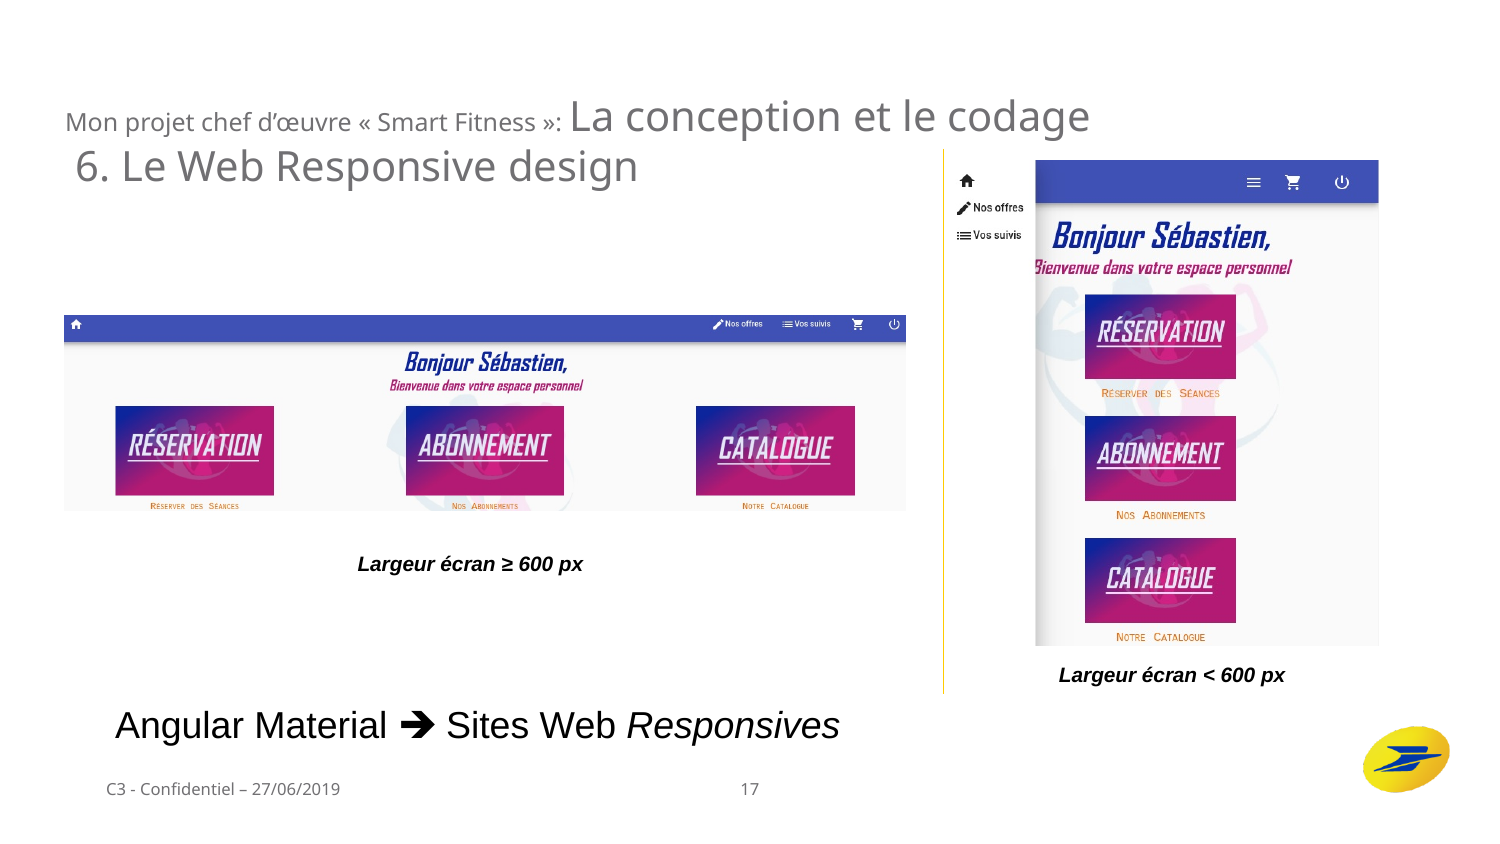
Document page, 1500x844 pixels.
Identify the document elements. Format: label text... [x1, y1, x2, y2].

text_box Largeur écran ≥ 600 px [343, 543, 625, 583]
picture [1346, 702, 1465, 821]
title Mon projet chef d’œuvre « Smart Fitness »: La conception et le codage 6. Le Web Responsive design [64, 89, 1500, 169]
picture [64, 315, 906, 511]
picture [944, 160, 1379, 646]
text_box Largeur écran < 600 px [1044, 654, 1304, 694]
text_box Angular Material  Sites Web Responsives [100, 694, 856, 754]
